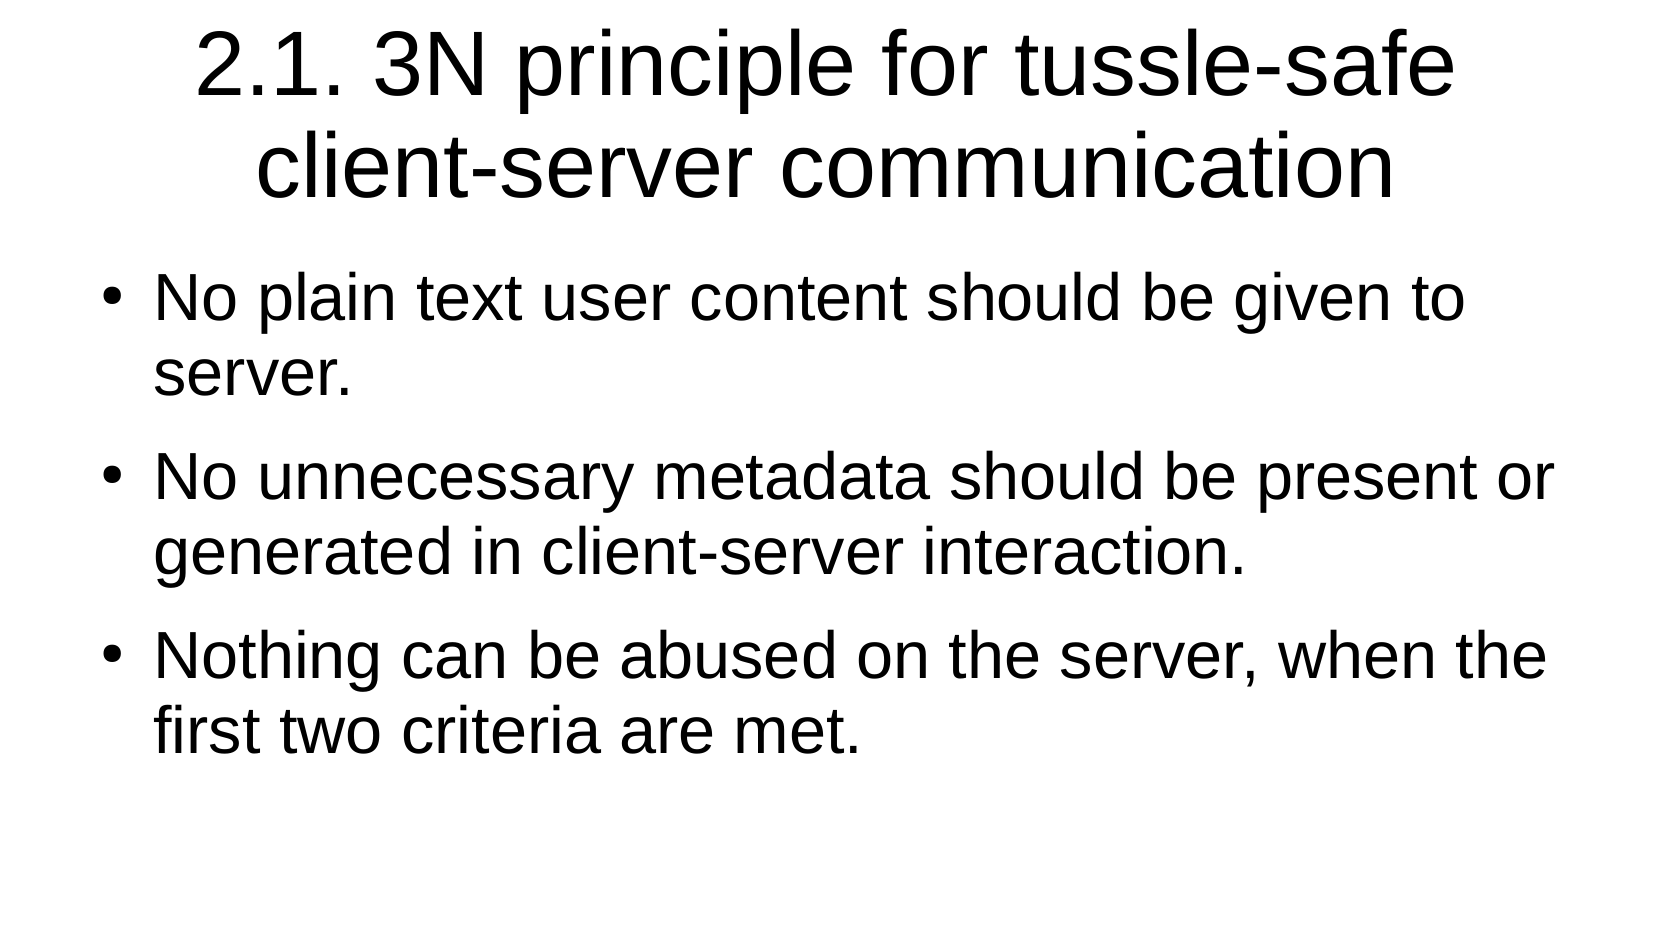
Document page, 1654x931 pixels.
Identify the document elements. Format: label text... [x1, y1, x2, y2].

list No plain text user content should be given to server. No unnecessary metadata should be present or generated in client-server interaction. Nothing can be abused on the server, when the first two criteria are met. [82, 259, 1571, 800]
title 2.1. 3N principle for tussle-safe client-server communication [82, 12, 1571, 218]
